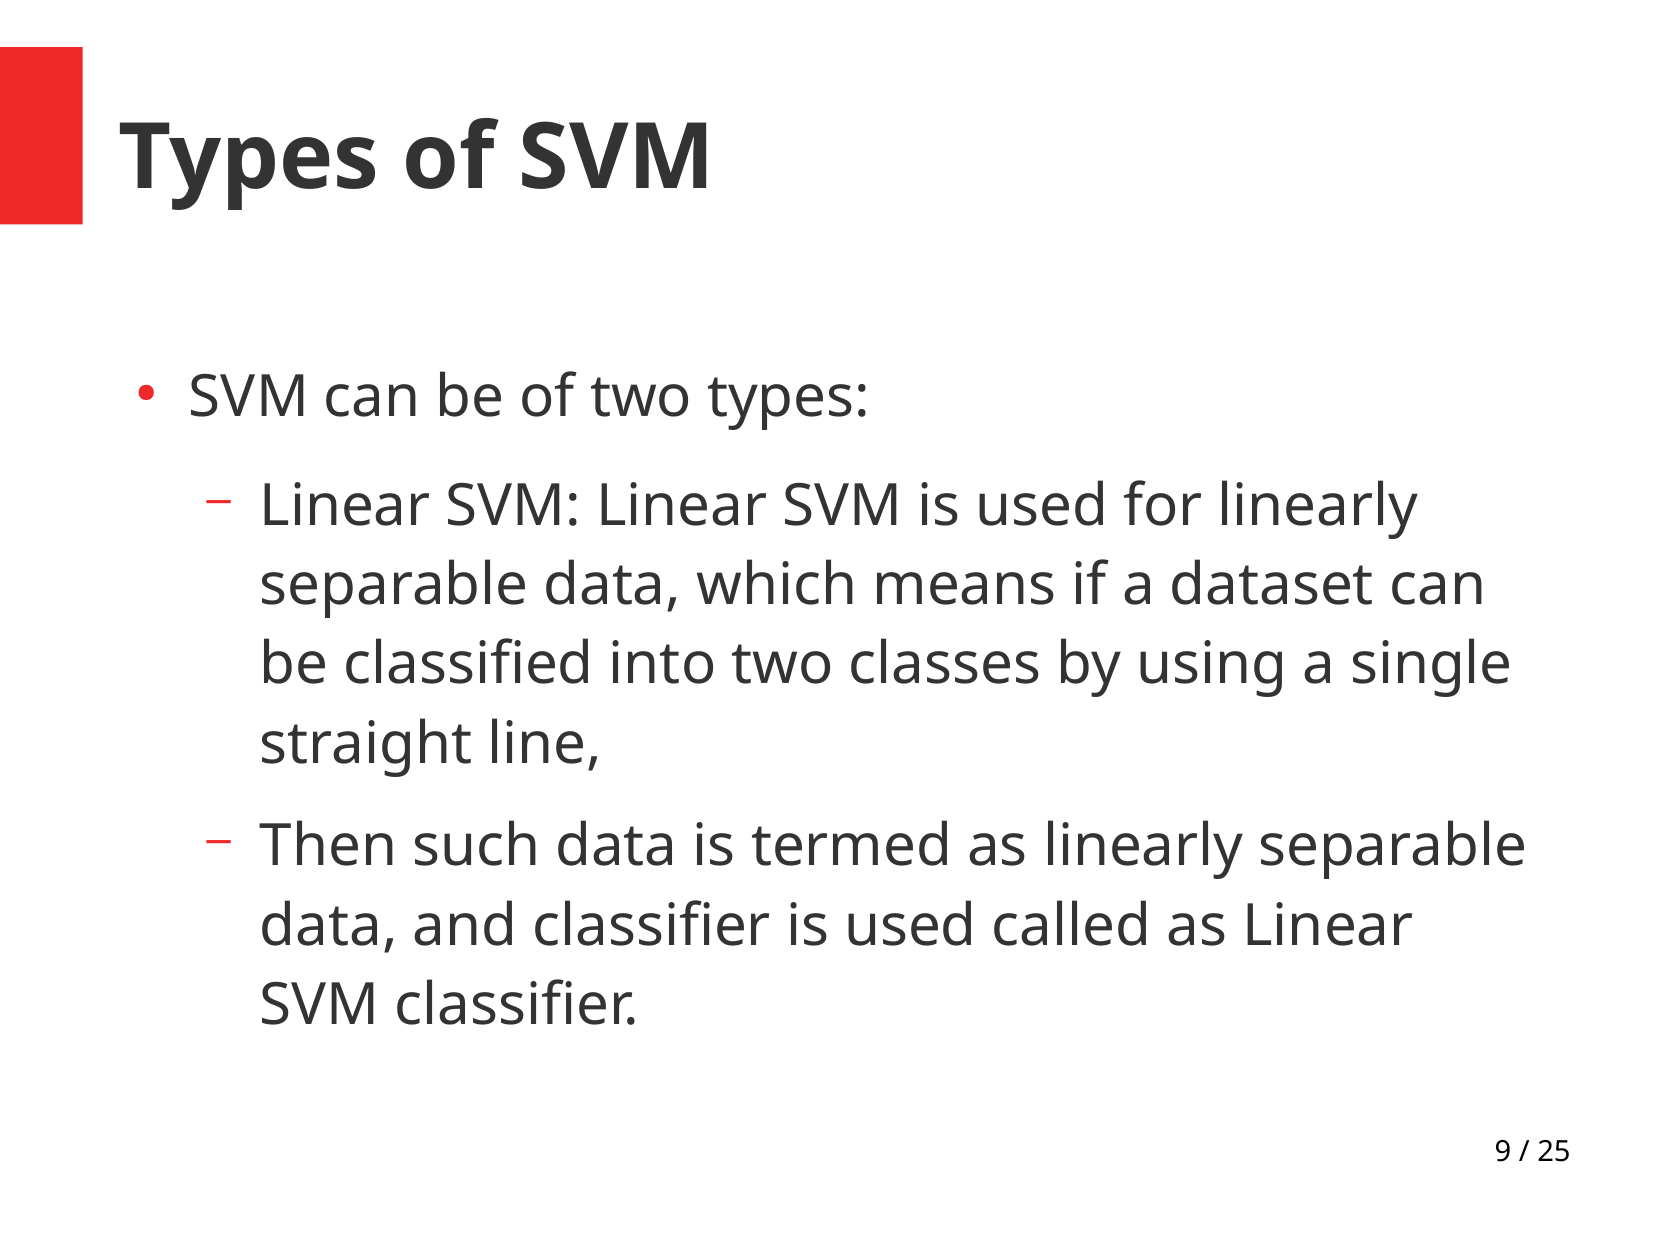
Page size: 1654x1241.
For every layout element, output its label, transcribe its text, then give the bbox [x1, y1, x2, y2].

title Types of SVM [118, 49, 1571, 257]
list SVM can be of two types: Linear SVM: Linear SVM is used for linearly separable data, which means if a dataset can be classified into two classes by using a single straight line, Then such data is termed as linearly separable data, and classifier is used called as Linear SVM classifier. [118, 354, 1536, 1074]
